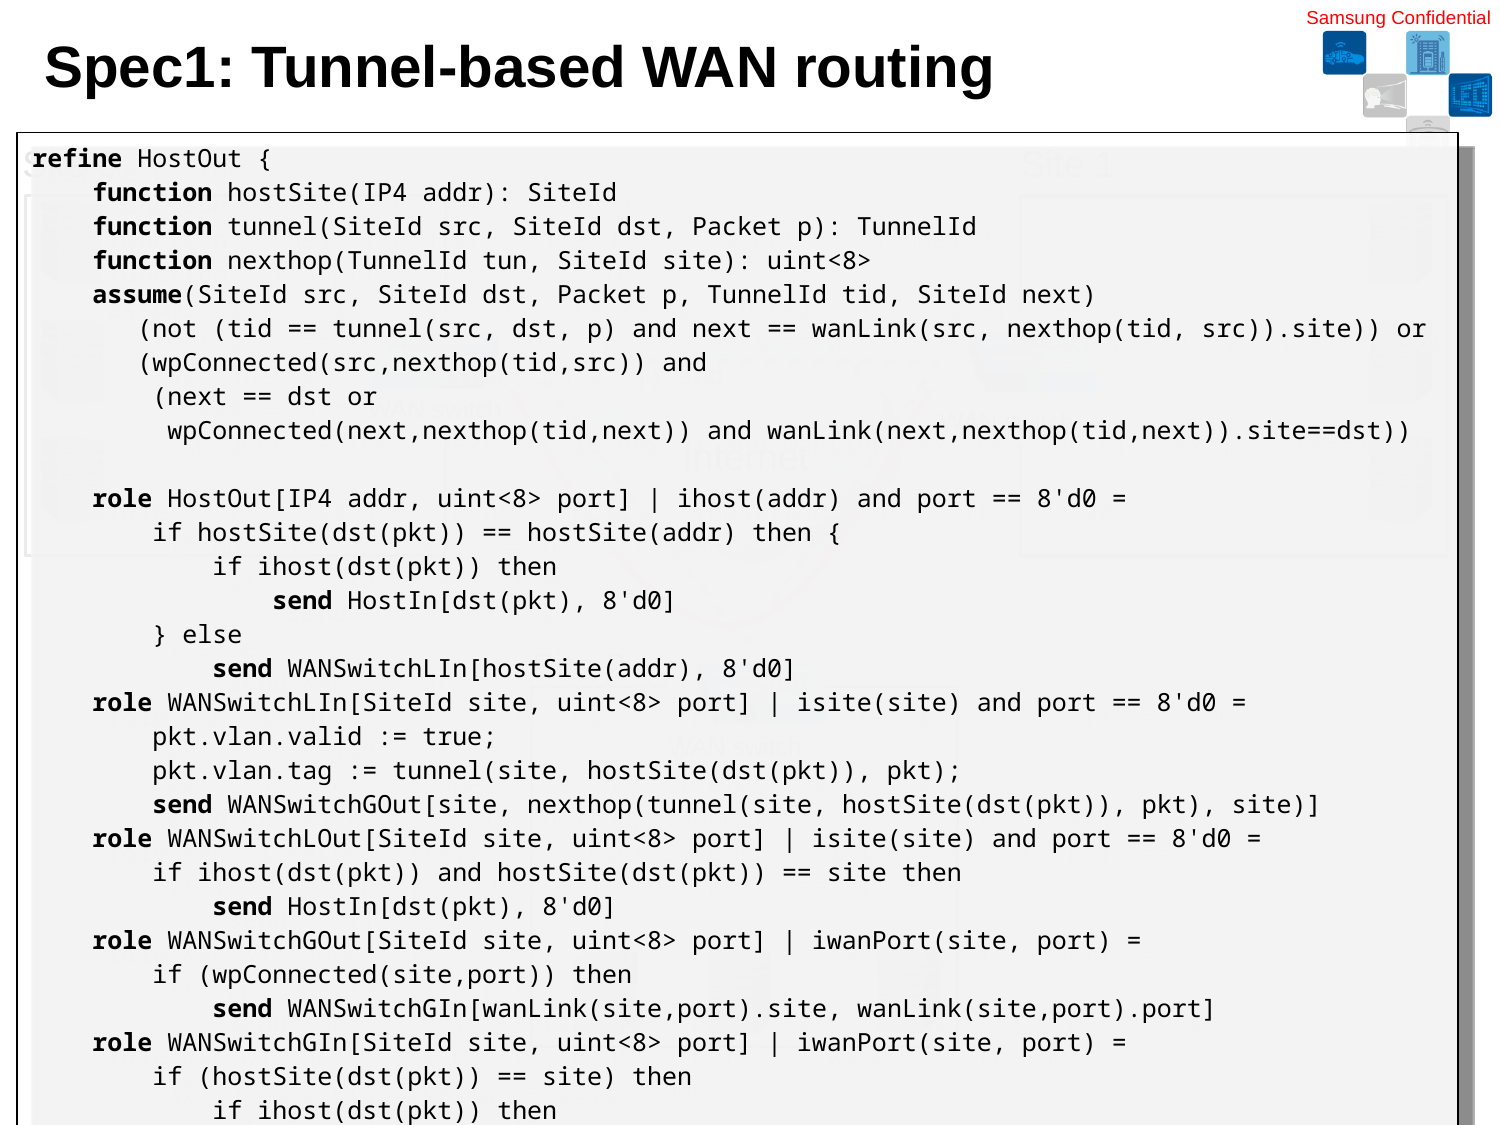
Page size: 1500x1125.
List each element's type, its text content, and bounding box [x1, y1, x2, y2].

picture [1321, 30, 1493, 160]
text_box refine HostOut { function hostSite(IP4 addr): SiteId function tunnel(SiteId src, SiteId dst, Packet p): TunnelId function nexthop(TunnelId tun, SiteId site): uint<8> assume(SiteId src, SiteId dst, Packet p, TunnelId tid, SiteId next) (not (tid == tunnel(src, dst, p) and next == wanLink(src, nexthop(tid, src)).site)) or (wpConnected(src,nexthop(tid,src)) and (next == dst or wpConnected(next,nexthop(tid,next)) and wanLink(next,nexthop(tid,next)).site==dst)) role HostOut[IP4 addr, uint<8> port] | ihost(addr) and port == 8'd0 = if hostSite(dst(pkt)) == hostSite(addr) then { if ihost(dst(pkt)) then send HostIn[dst(pkt), 8'd0] } else send WANSwitchLIn[hostSite(addr), 8'd0] role WANSwitchLIn[SiteId site, uint<8> port] | isite(site) and port == 8'd0 = pkt.vlan.valid := true; pkt.vlan.tag := tunnel(site, hostSite(dst(pkt)), pkt); send WANSwitchGOut[site, nexthop(tunnel(site, hostSite(dst(pkt)), pkt), site)] role WANSwitchLOut[SiteId site, uint<8> port] | isite(site) and port == 8'd0 = if ihost(dst(pkt)) and hostSite(dst(pkt)) == site then send HostIn[dst(pkt), 8'd0] role WANSwitchGOut[SiteId site, uint<8> port] | iwanPort(site, port) = if (wpConnected(site,port)) then send WANSwitchGIn[wanLink(site,port).site, wanLink(site,port).port] role WANSwitchGIn[SiteId site, uint<8> port] | iwanPort(site, port) = if (hostSite(dst(pkt)) == site) then if ihost(dst(pkt)) then send WANSwitchLOut[site,8'd0] else send WANSwitchGOut[site, nexthop(pkt.vlan.tag,site)] } [17, 132, 1459, 1119]
text_box Site 0 [7, 135, 16, 193]
title Spec1: Tunnel-based WAN routing [29, 20, 1380, 108]
